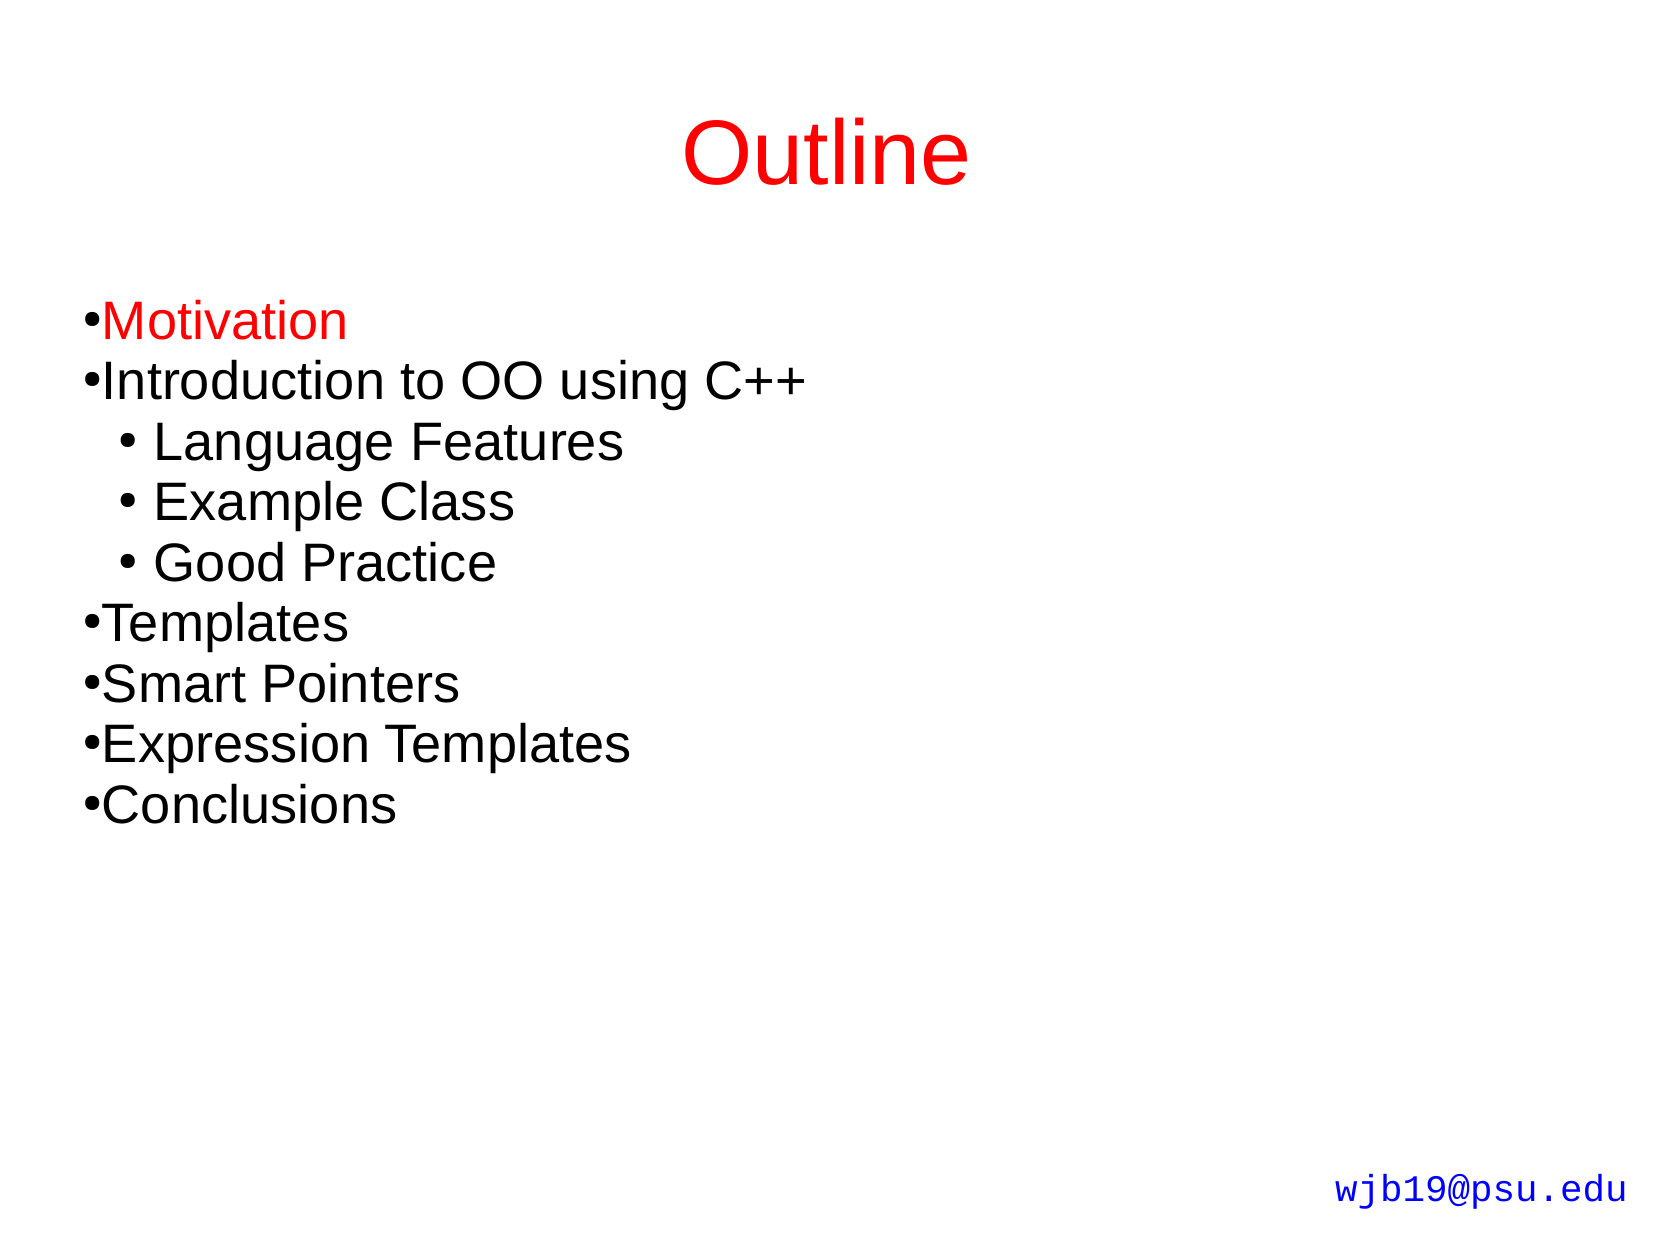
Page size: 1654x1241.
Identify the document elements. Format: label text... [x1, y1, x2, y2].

text_box wjb19@psu.edu [1320, 1162, 1643, 1220]
title Outline [82, 49, 1571, 257]
subtitle Motivation Introduction to OO using C++ Language Features Example Class Good Practice Templates Smart Pointers Expression Templates Conclusions [82, 290, 1571, 1109]
